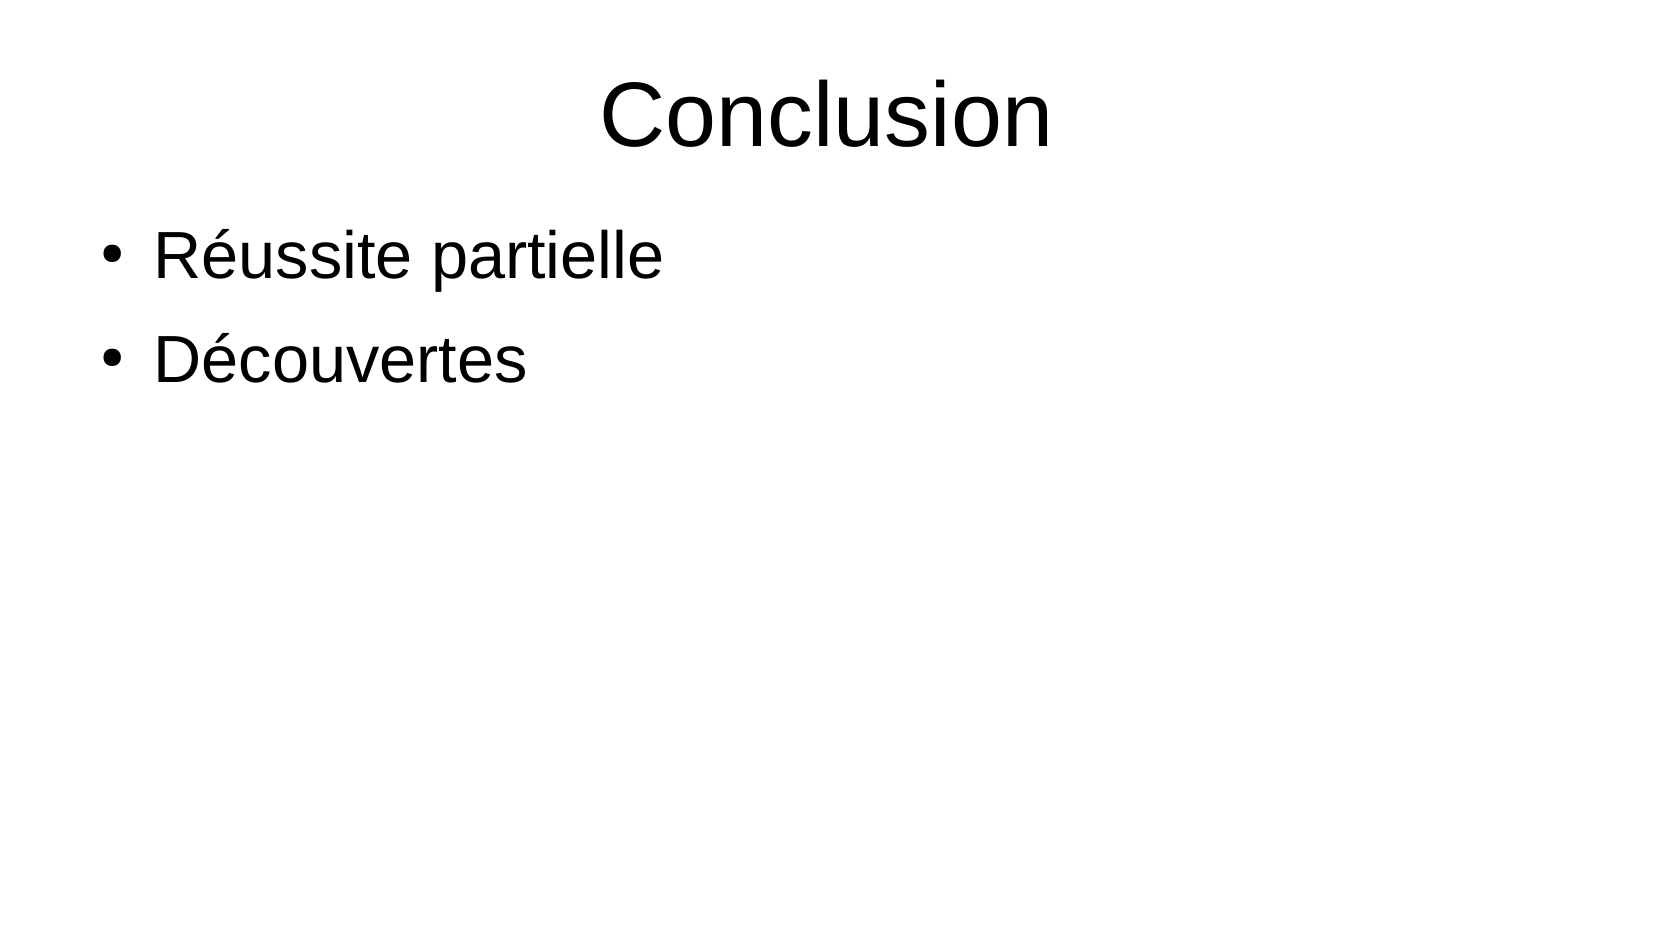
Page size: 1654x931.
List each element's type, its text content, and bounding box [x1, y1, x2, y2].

list Réussite partielle Découvertes [82, 217, 1571, 758]
title Conclusion [82, 37, 1571, 193]
